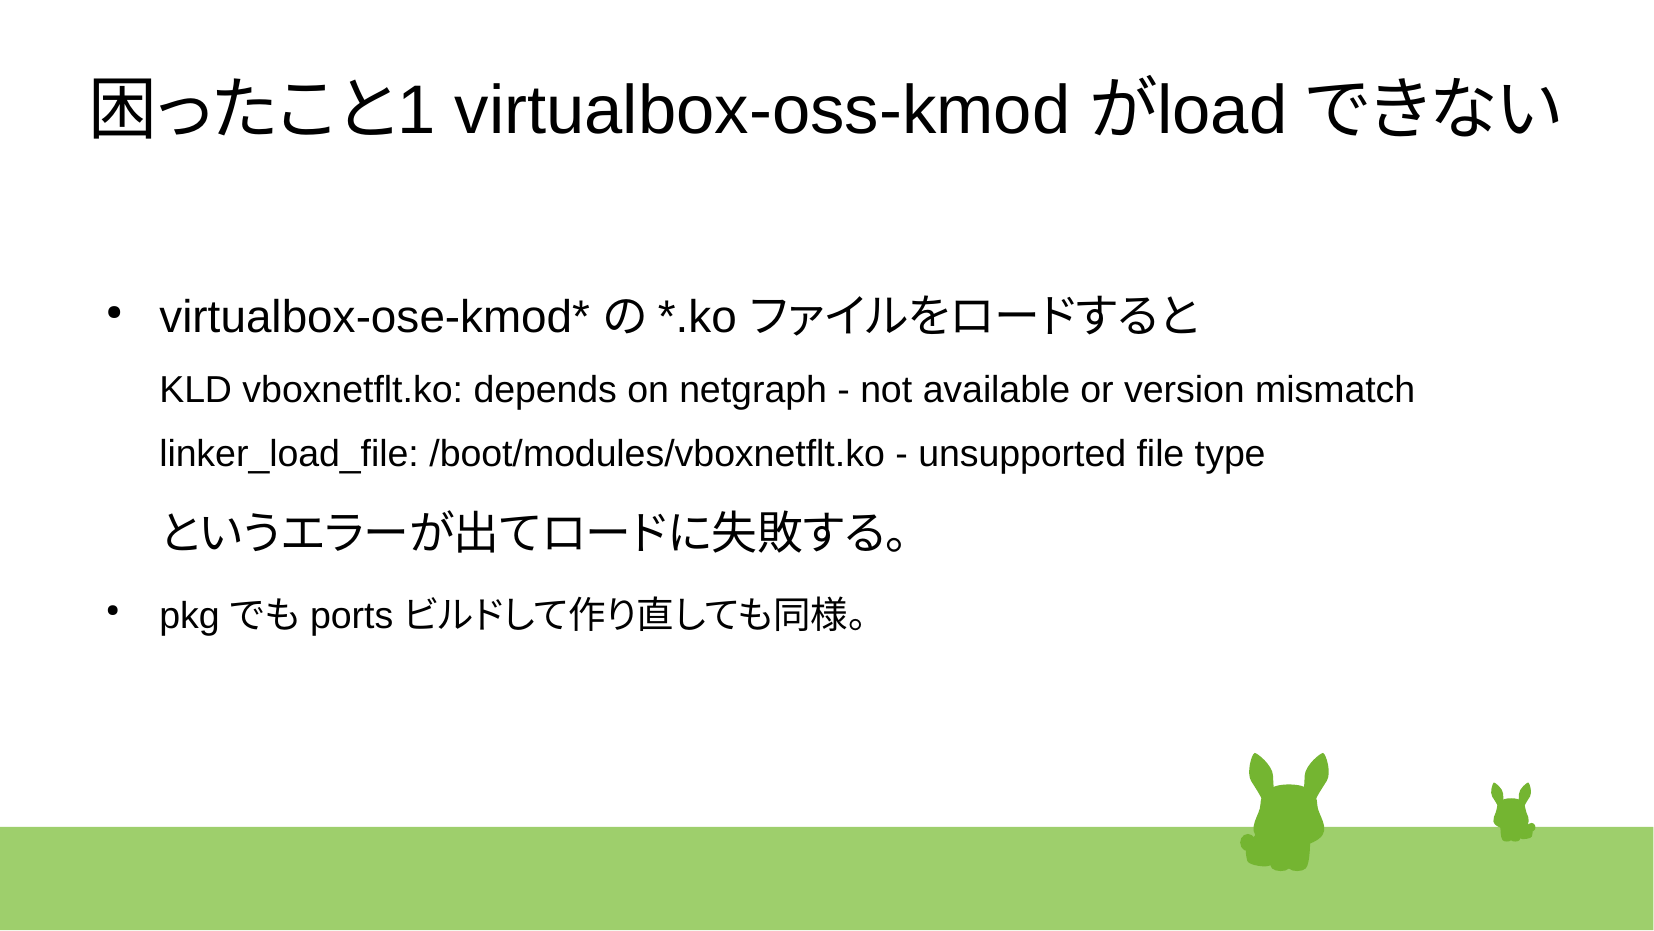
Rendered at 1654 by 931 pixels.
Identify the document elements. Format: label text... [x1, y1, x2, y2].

list virtualbox-ose-kmod* の *.ko ファイルをロードすると KLD vboxnetflt.ko: depends on netgraph - not available or version mismatch linker_load_file: /boot/modules/vboxnetflt.ko - unsupported file type というエラーが出てロードに失敗する。 pkg でも ports ビルドして作り直しても同様。 [88, 206, 1565, 739]
title 困ったこと1 virtualbox-oss-kmod がload できない [88, 29, 1565, 178]
